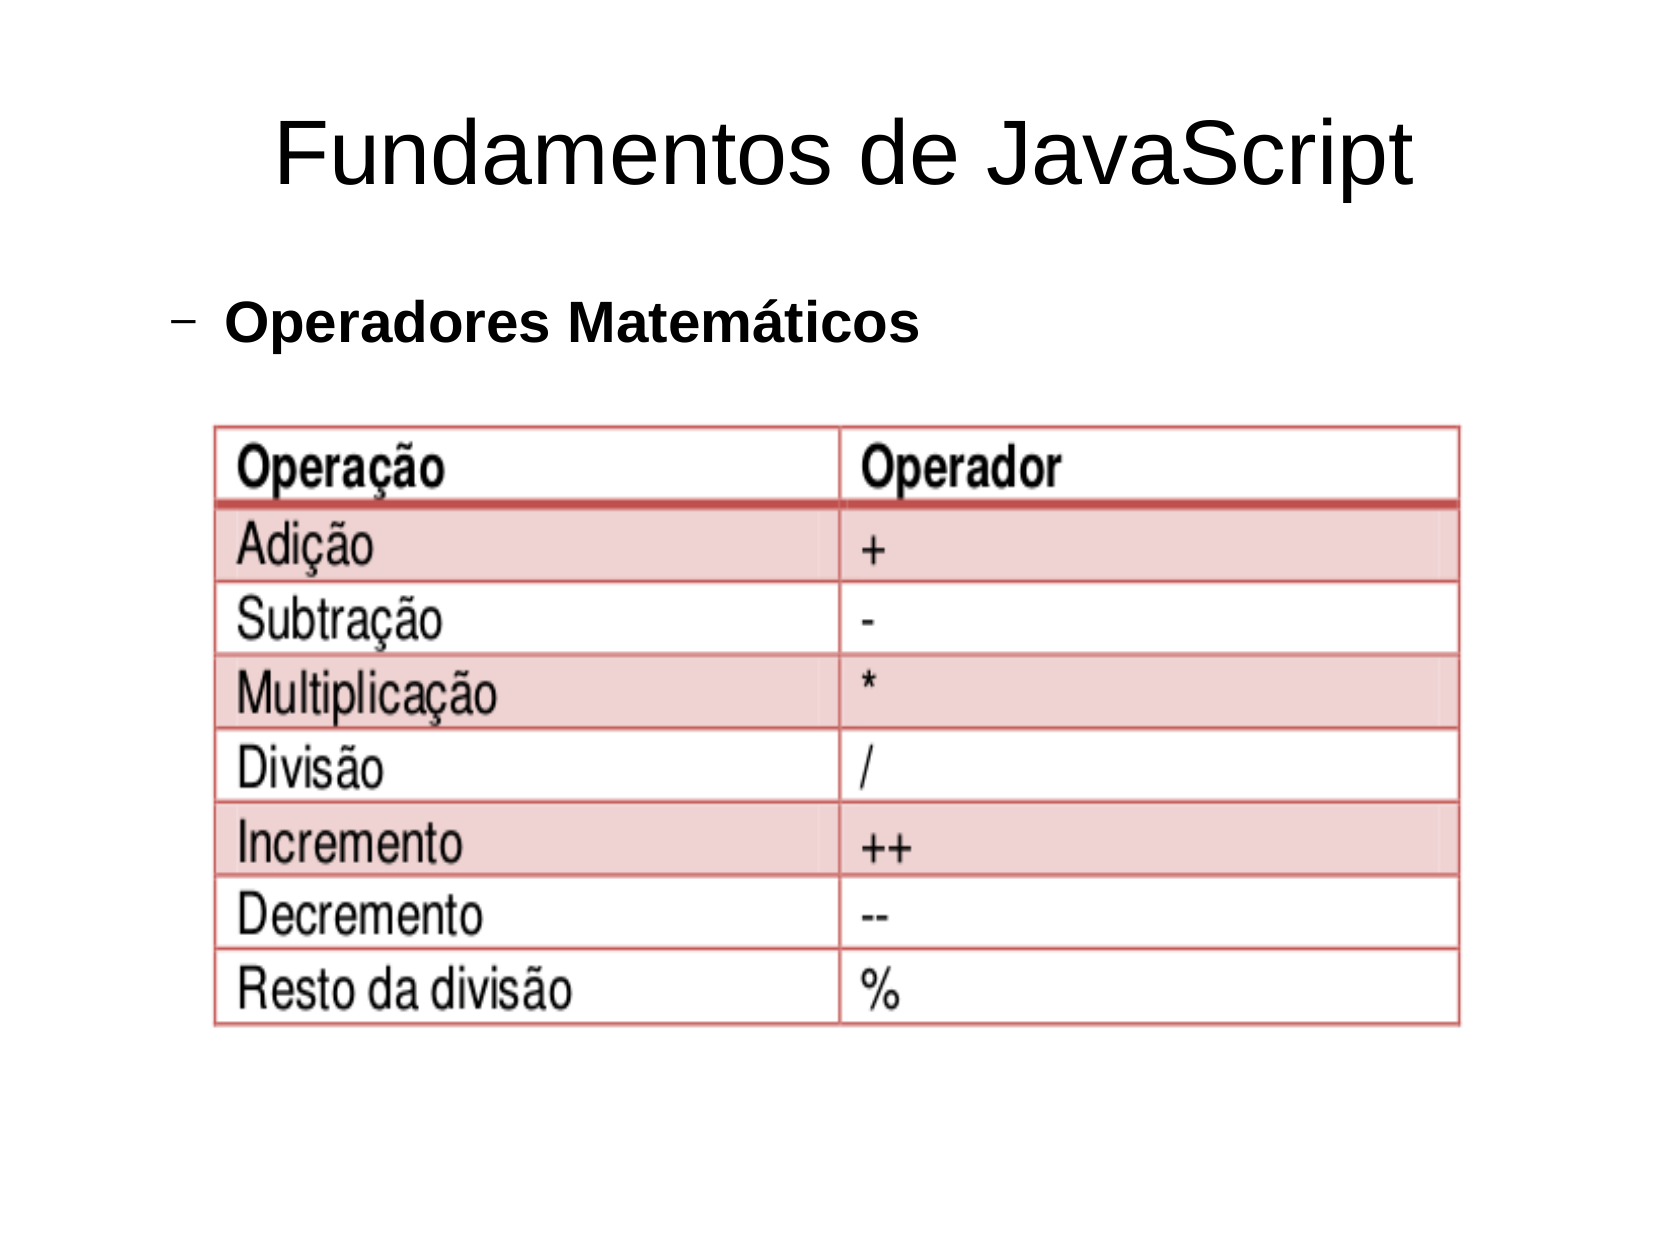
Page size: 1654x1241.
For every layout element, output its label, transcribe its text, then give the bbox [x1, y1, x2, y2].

picture [188, 413, 1477, 1052]
title Fundamentos de JavaScript [82, 49, 1571, 257]
list Operadores Matemáticos [82, 290, 1571, 1010]
